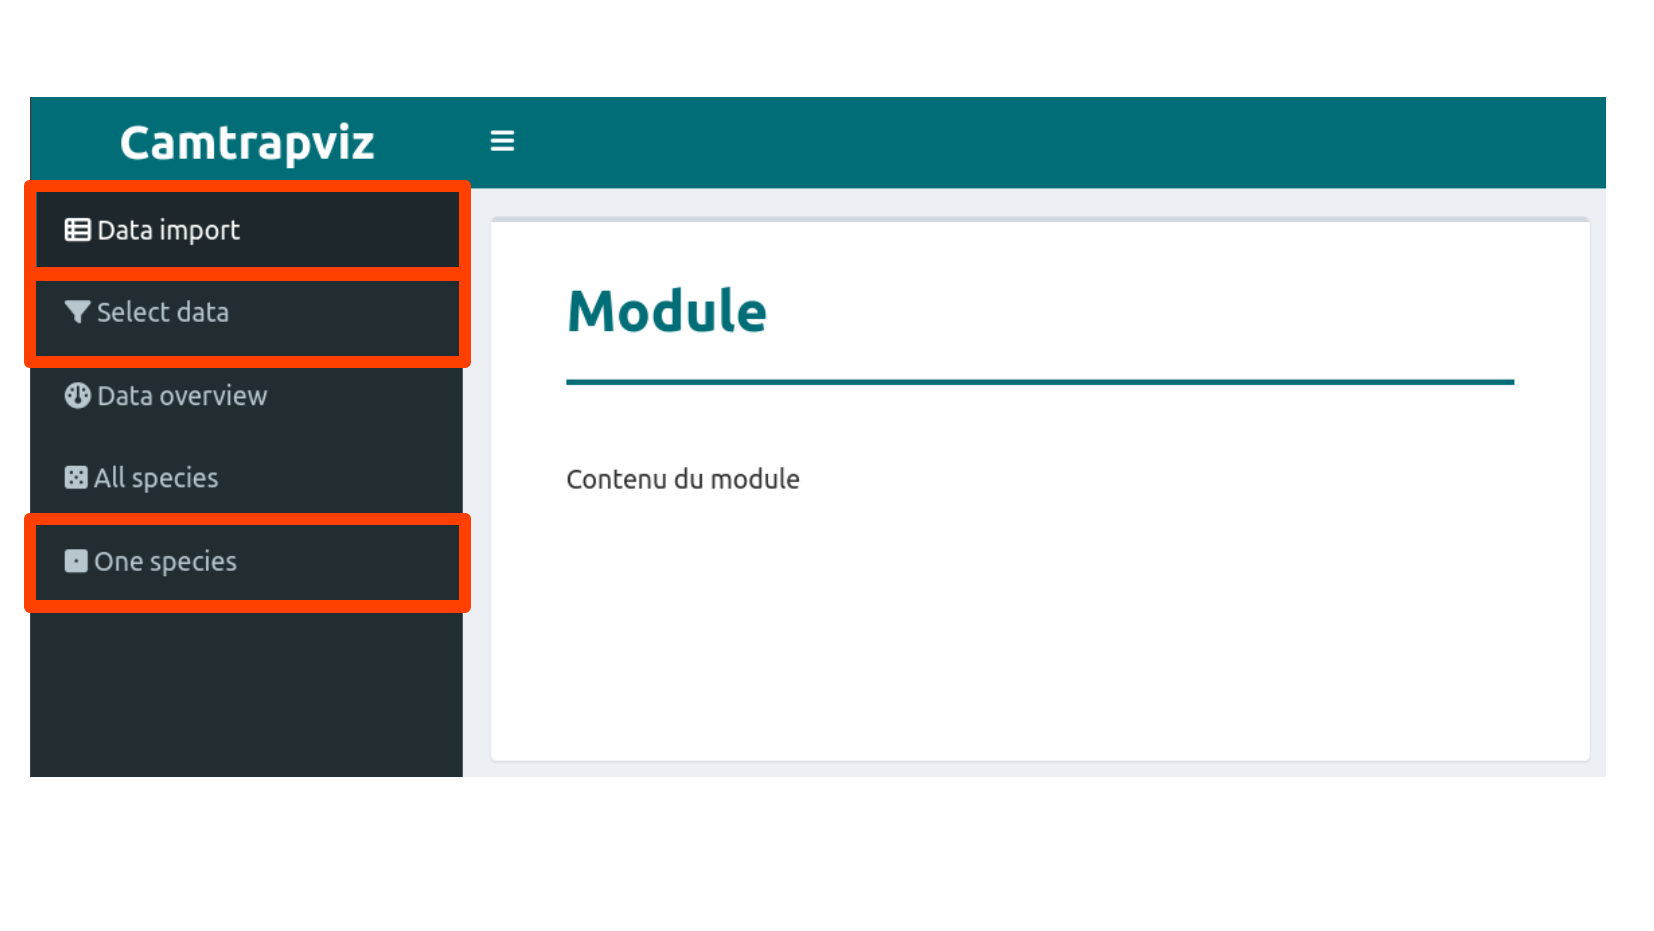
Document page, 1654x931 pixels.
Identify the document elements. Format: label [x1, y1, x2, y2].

picture [30, 97, 1606, 777]
picture [36, 192, 459, 267]
picture [36, 525, 459, 600]
picture [36, 281, 459, 356]
